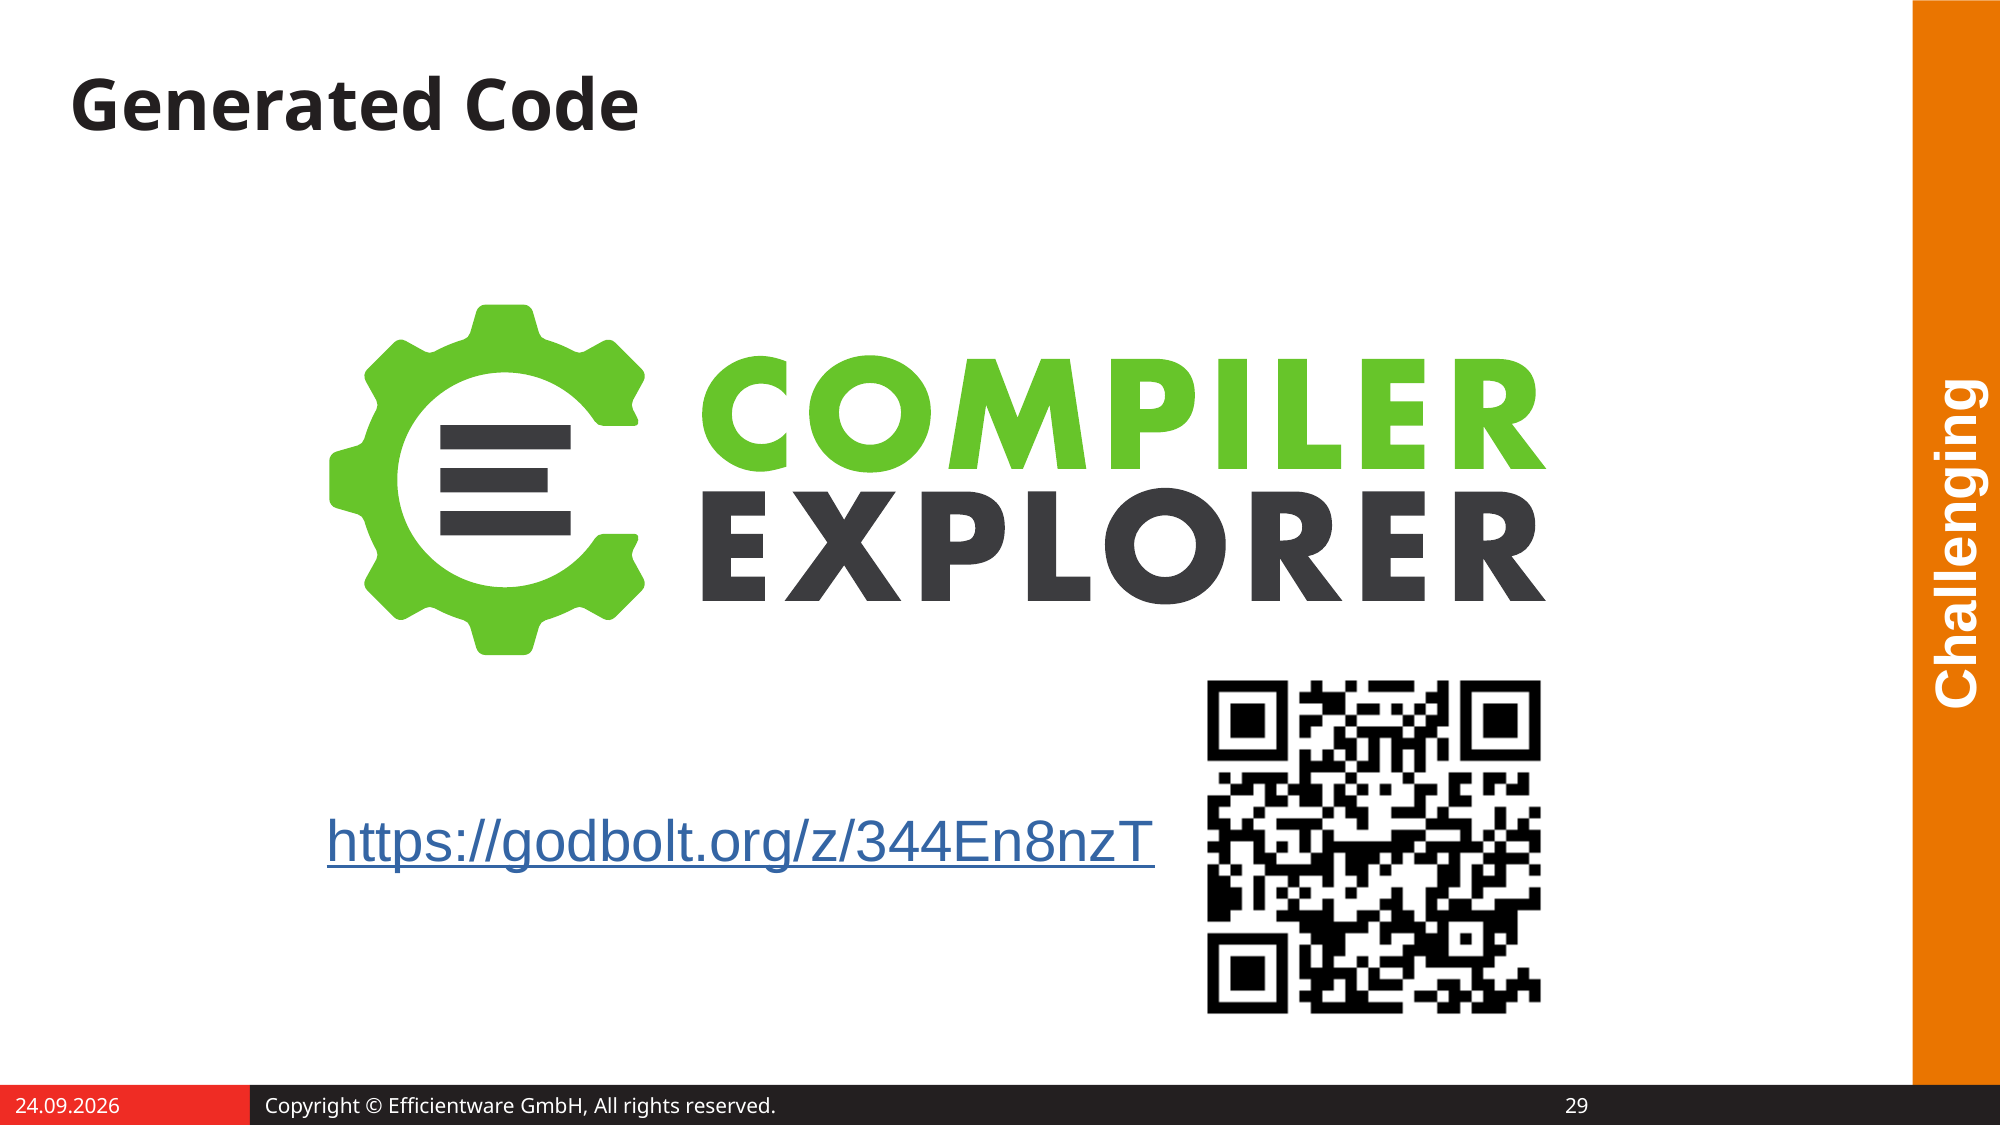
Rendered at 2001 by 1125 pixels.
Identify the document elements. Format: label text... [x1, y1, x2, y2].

title Generated Code [55, 52, 1945, 156]
text_box https://godbolt.org/z/344En8nzT [311, 801, 1162, 882]
text_box Challenging [1912, 0, 2000, 1084]
picture [38, 0, 1838, 1060]
slide_number <number> [1550, 1084, 2000, 1125]
footer Copyright © Efficientware GmbH, All rights reserved. [249, 1084, 1550, 1125]
slide_number 02.11.2025 [0, 1084, 249, 1125]
